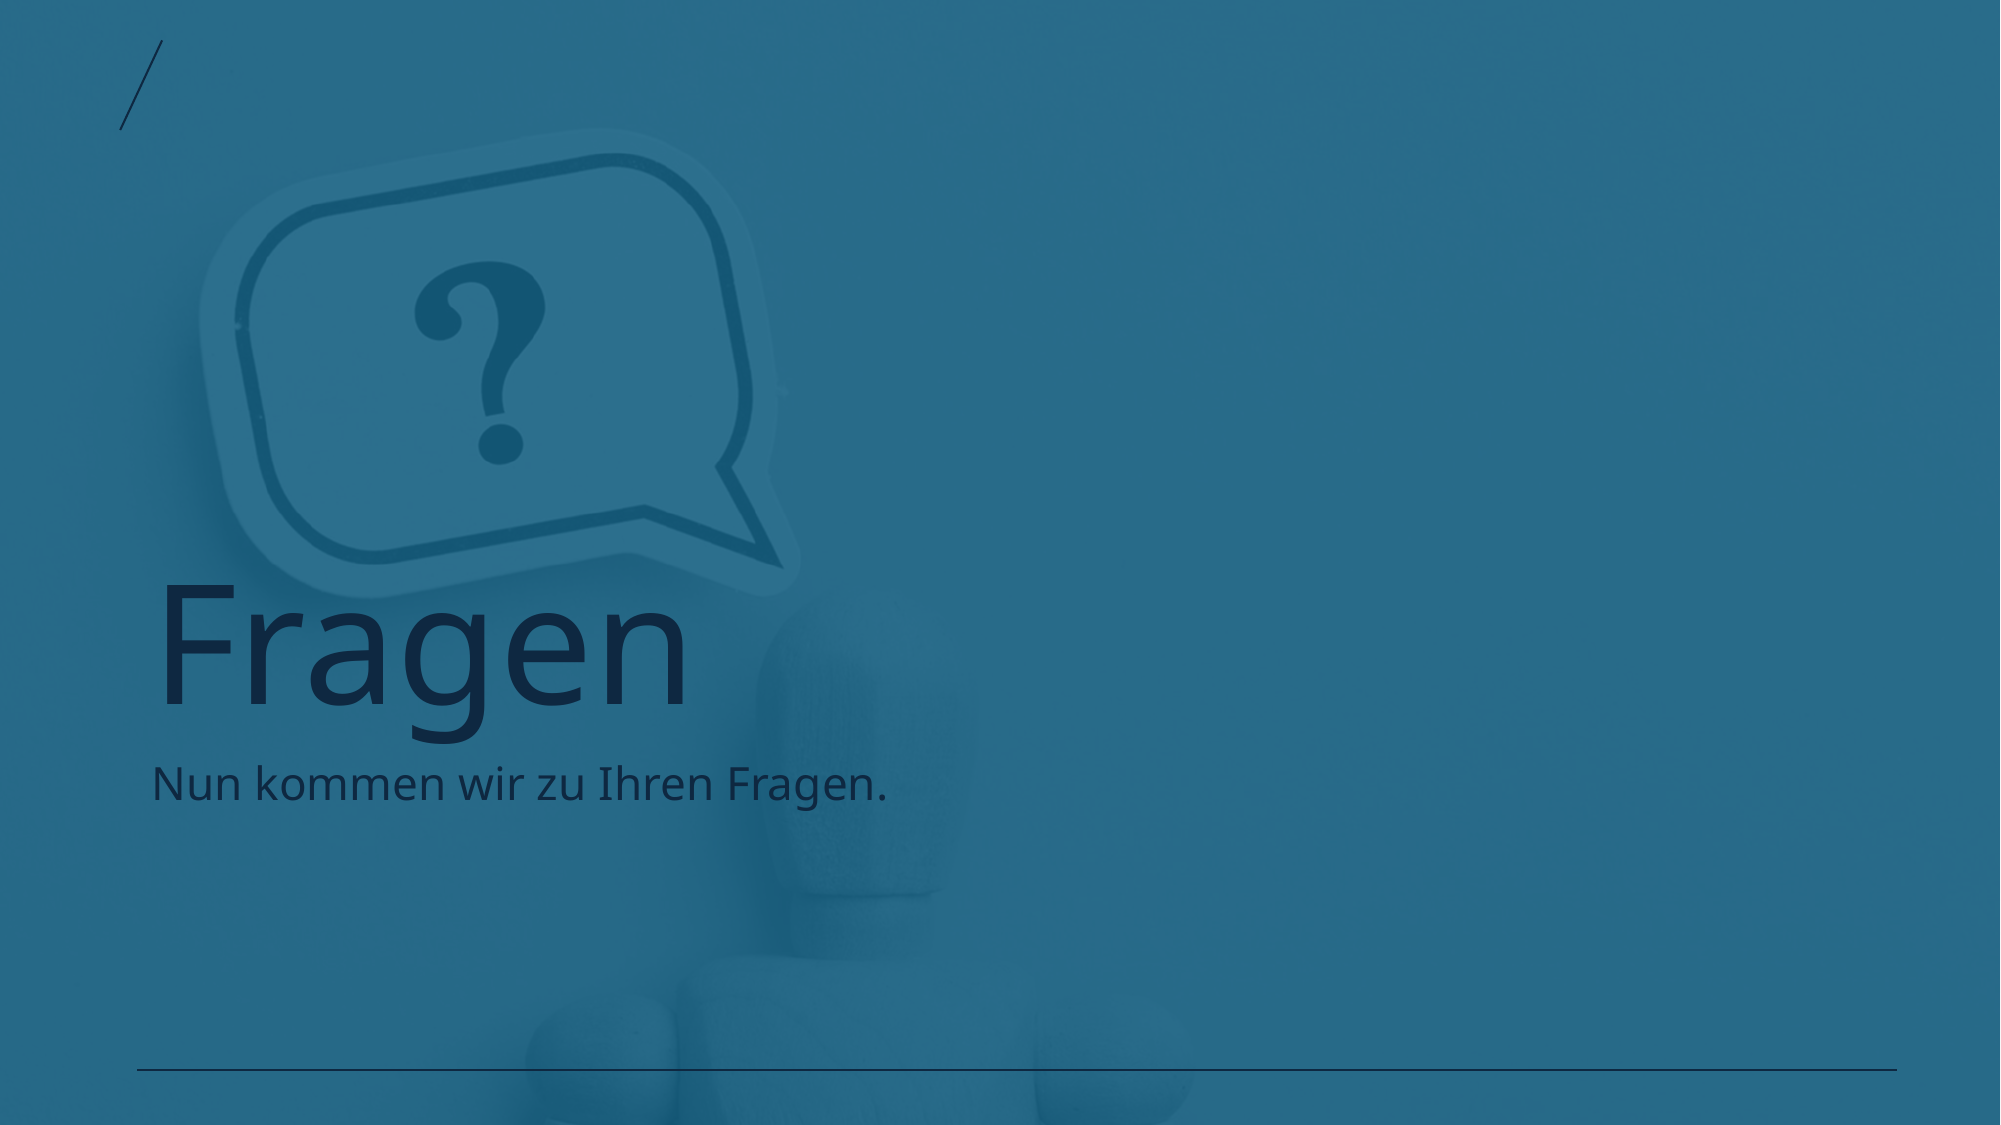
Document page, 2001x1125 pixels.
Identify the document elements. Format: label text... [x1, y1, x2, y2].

title Fragen [120, 191, 1848, 641]
list Nun kommen wir zu Ihren Fragen. [120, 667, 1848, 988]
picture [0, 0, 2000, 1125]
